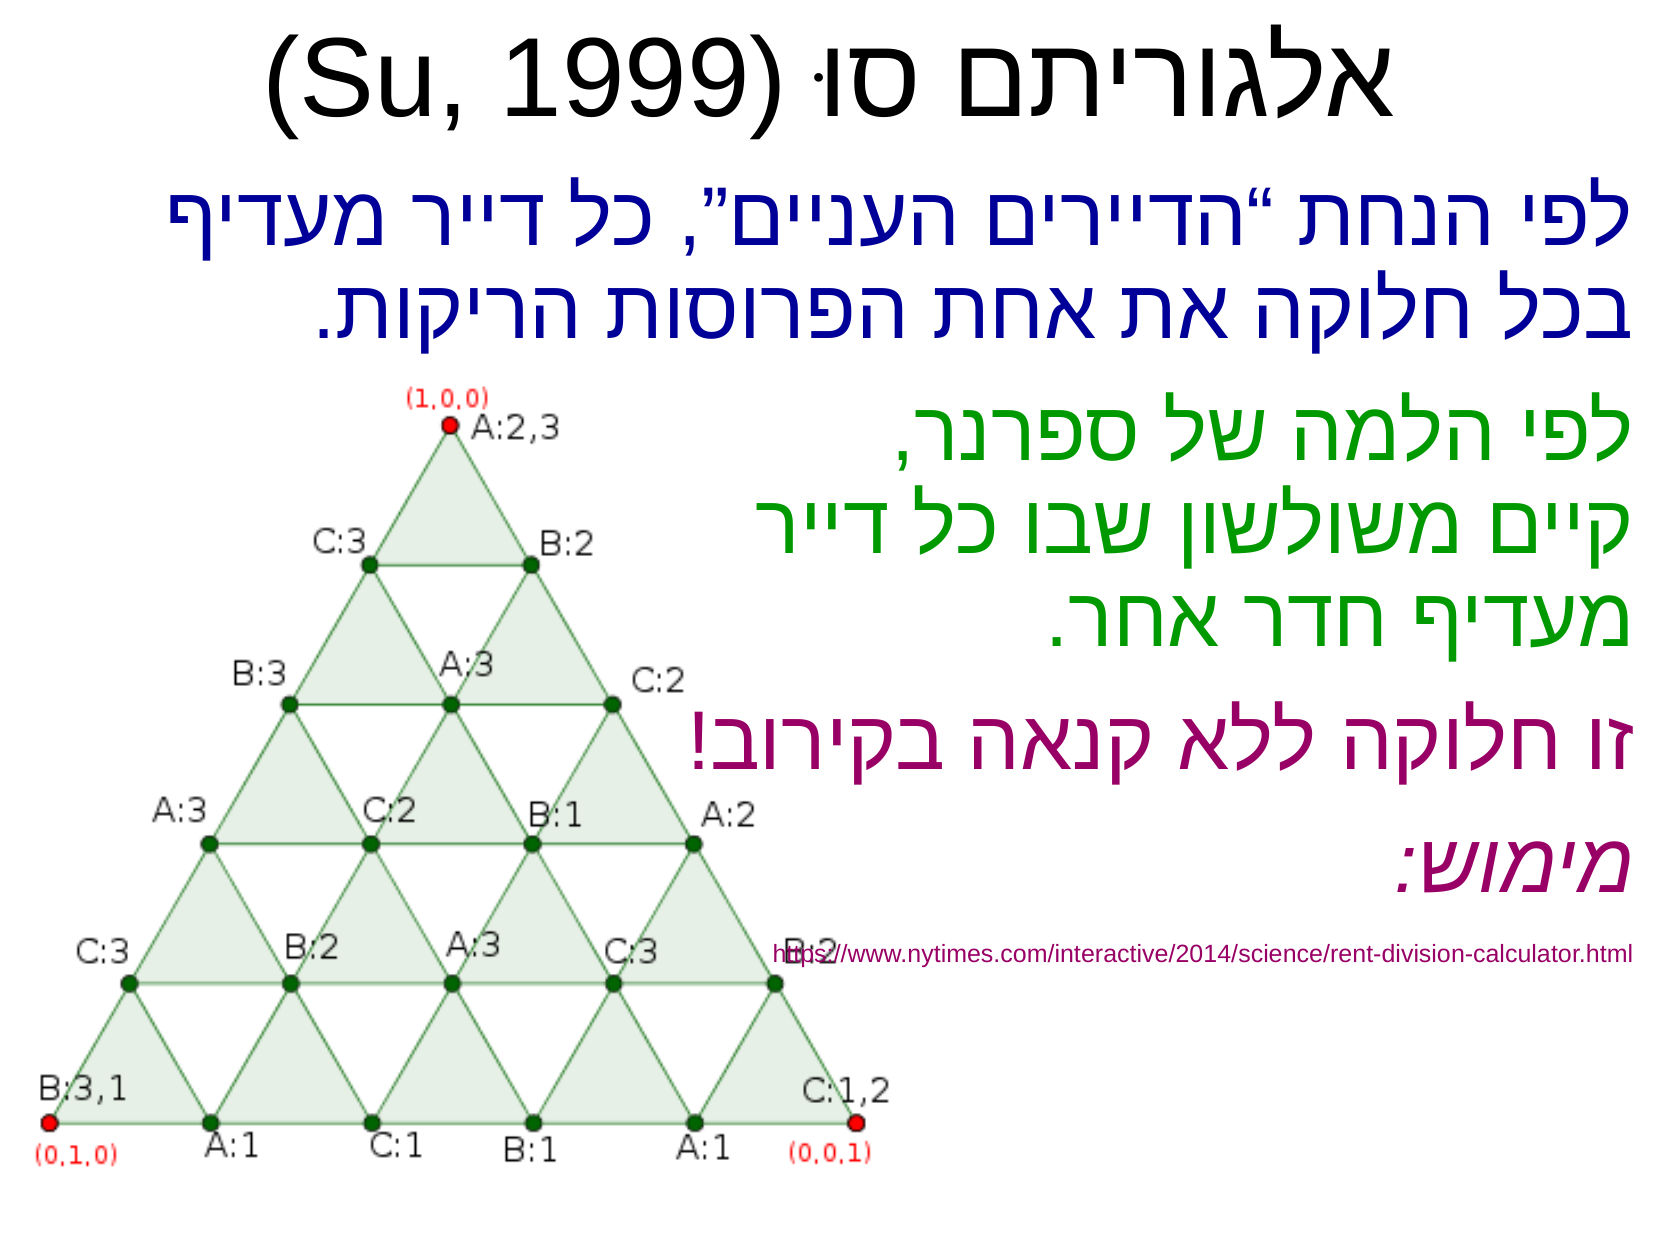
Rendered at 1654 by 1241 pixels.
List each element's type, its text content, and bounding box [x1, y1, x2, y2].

list לפי הנחת “הדיירים העניים”, כל דייר מעדיף בכל חלוקה את אחת הפרוסות הריקות. לפי הלמה של ספרנר, קיים משולשון שבו כל דייר מעדיף חדר אחר. זו חלוקה ללא קנאה בקירוב! מימוש: https://www.nytimes.com/interactive/2014/science/rent-division-calculator.html [15, 170, 1636, 1216]
picture [5, 344, 916, 1226]
title אלגוריתם סוּ (Su, 1999) [2, 2, 1654, 153]
